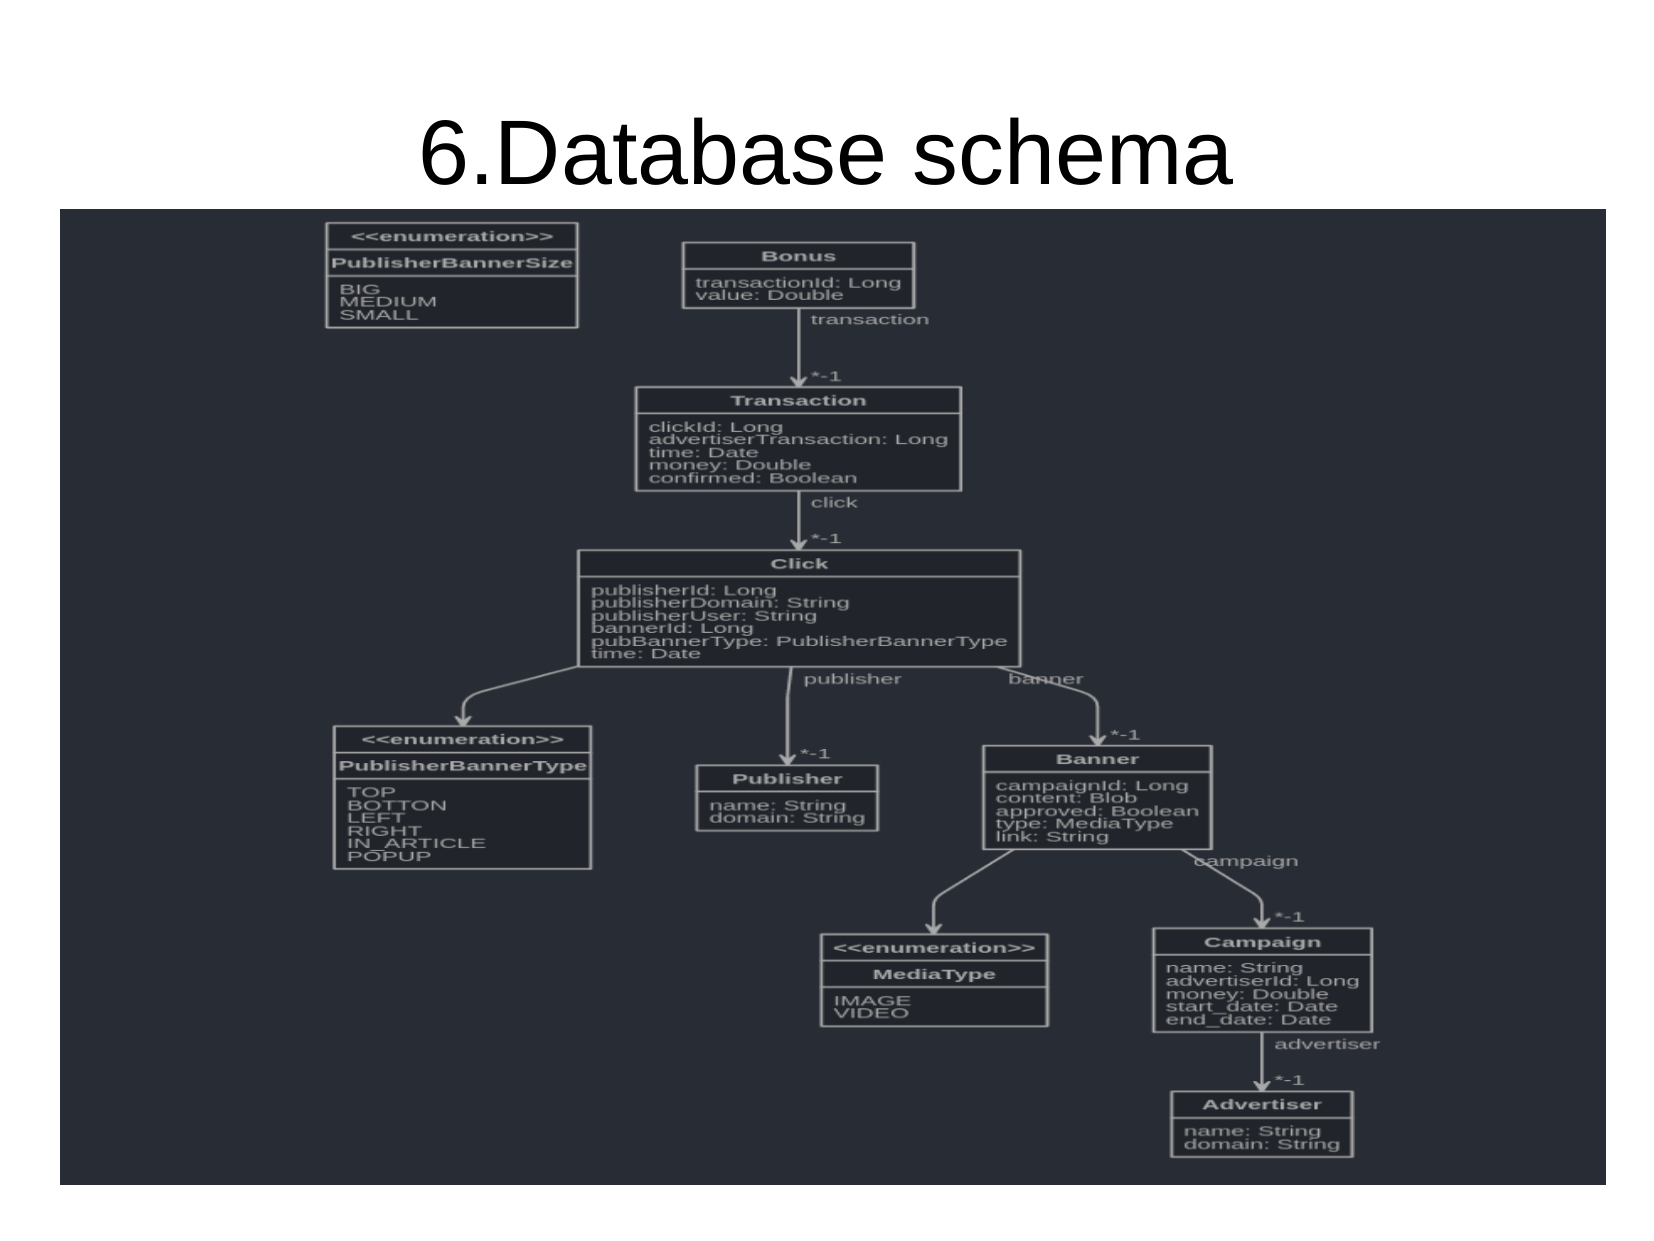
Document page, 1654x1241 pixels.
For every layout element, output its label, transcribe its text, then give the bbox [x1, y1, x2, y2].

picture [60, 209, 1606, 1186]
title 6.Database schema [82, 49, 1571, 209]
